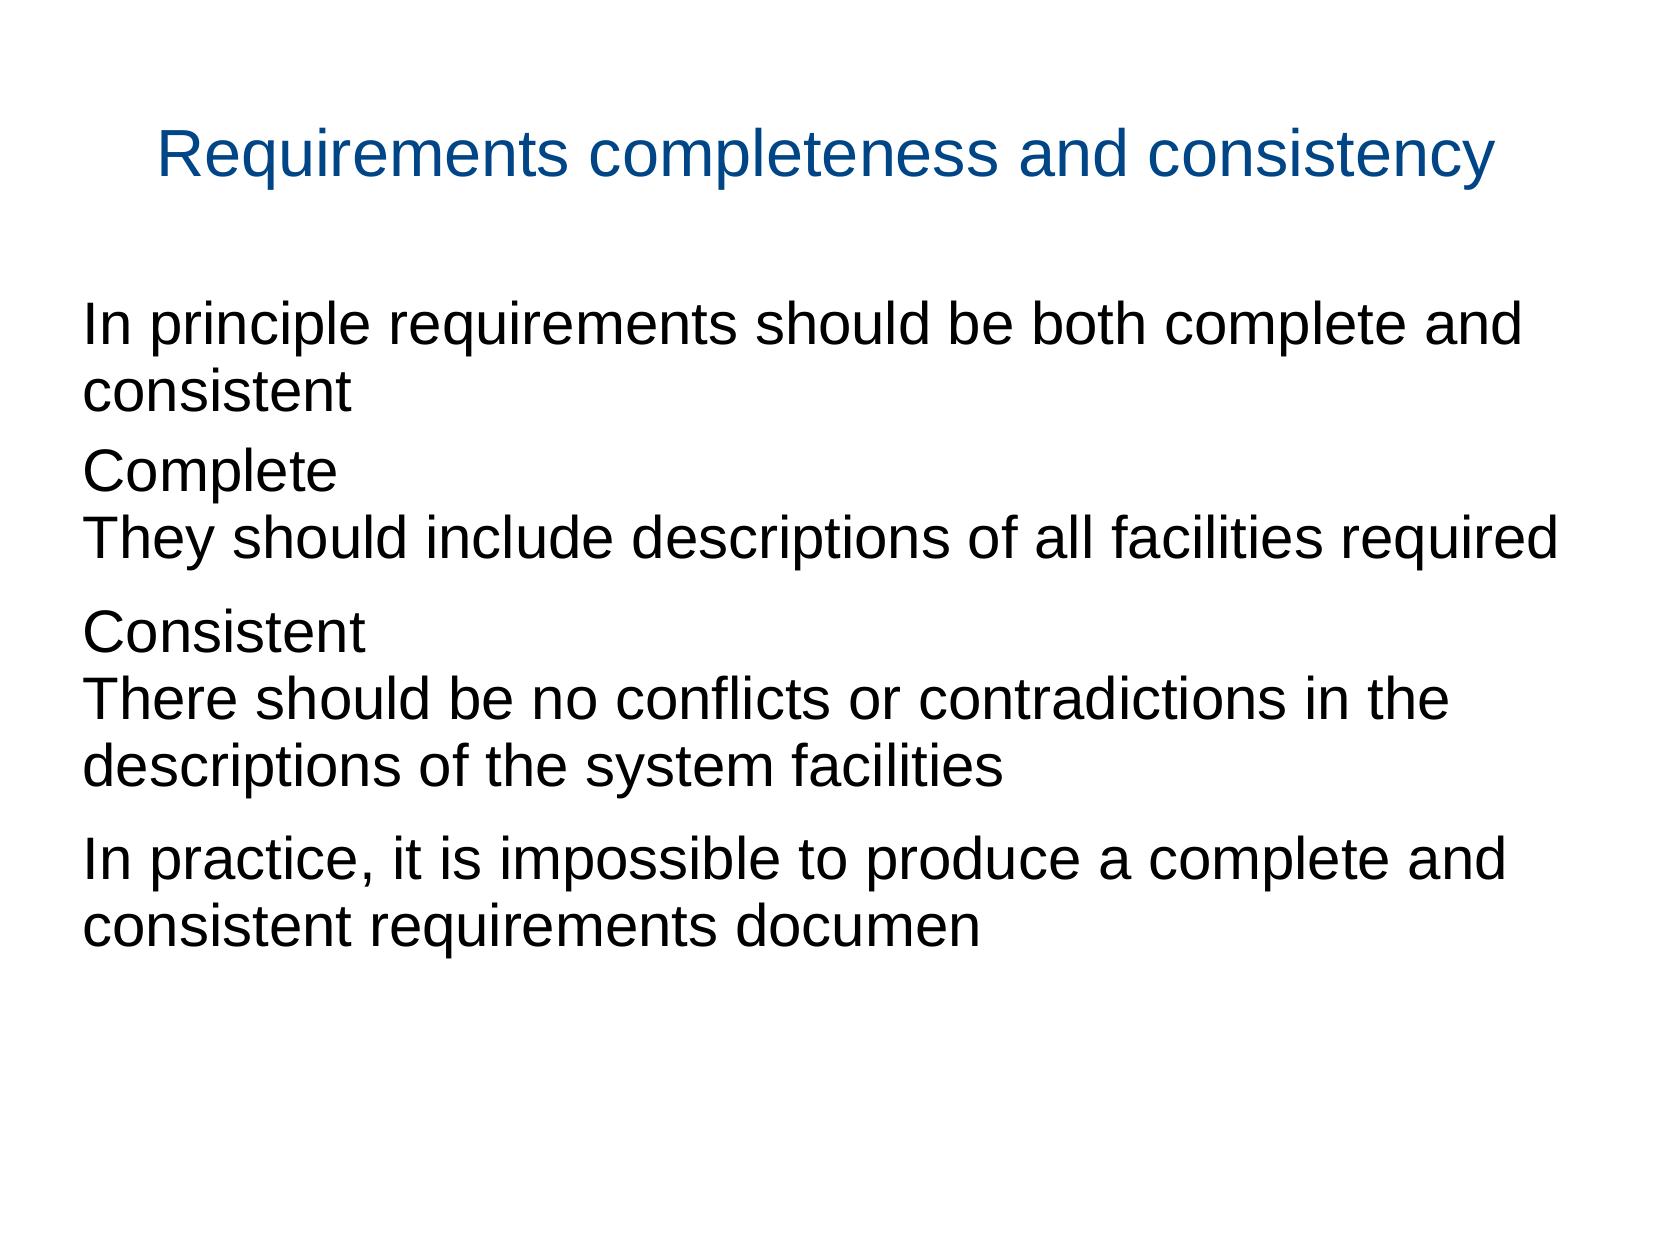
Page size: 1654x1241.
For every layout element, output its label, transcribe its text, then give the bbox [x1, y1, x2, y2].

title Requirements completeness and consistency [82, 49, 1571, 257]
list In principle requirements should be both complete and consistent Complete They should include descriptions of all facilities required Consistent There should be no conflicts or contradictions in the descriptions of the system facilities In practice, it is impossible to produce a complete and consistent requirements documen [82, 290, 1571, 1010]
